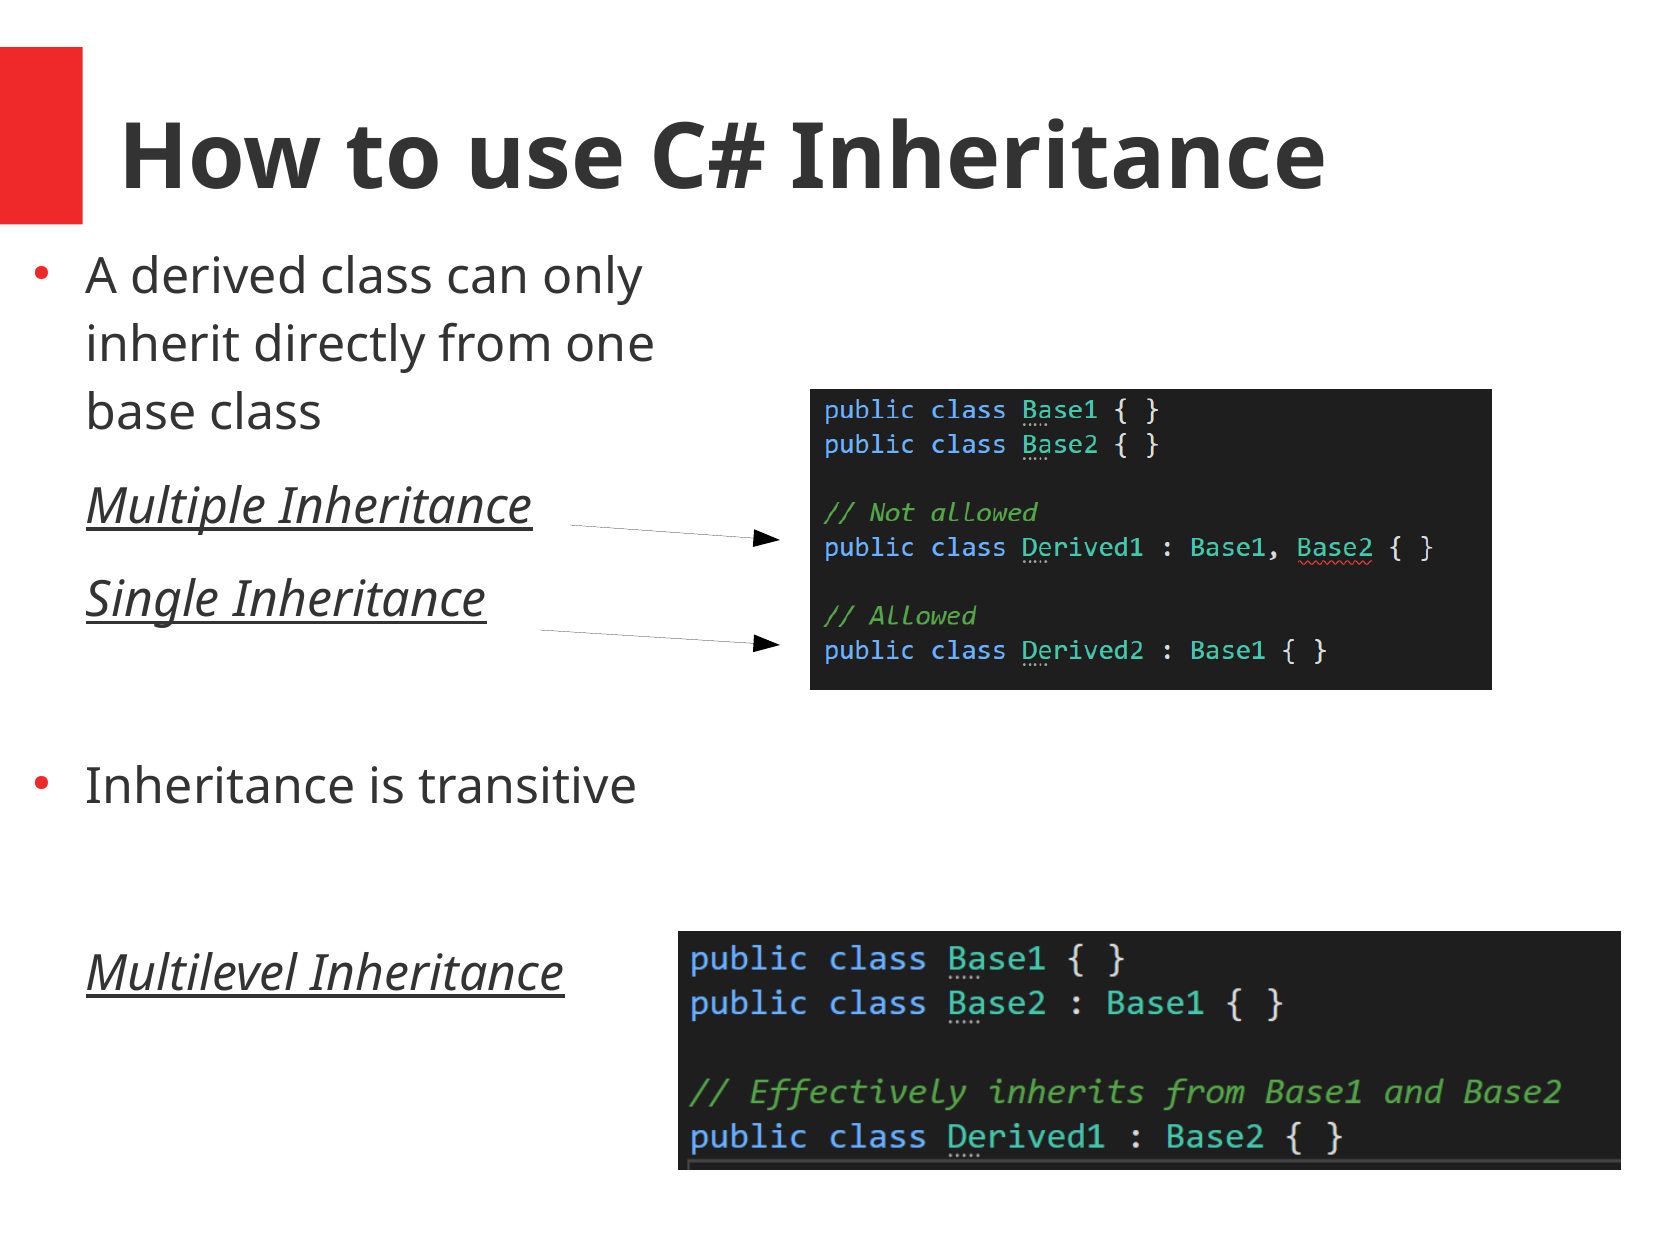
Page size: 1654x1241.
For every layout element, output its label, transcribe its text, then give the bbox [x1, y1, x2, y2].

title How to use C# Inheritance [118, 49, 1571, 257]
picture [678, 931, 1621, 1171]
list A derived class can only inherit directly from one base class Multiple Inheritance Single Inheritance Inheritance is transitive Multilevel Inheritance [15, 240, 766, 1156]
picture [810, 389, 1492, 691]
